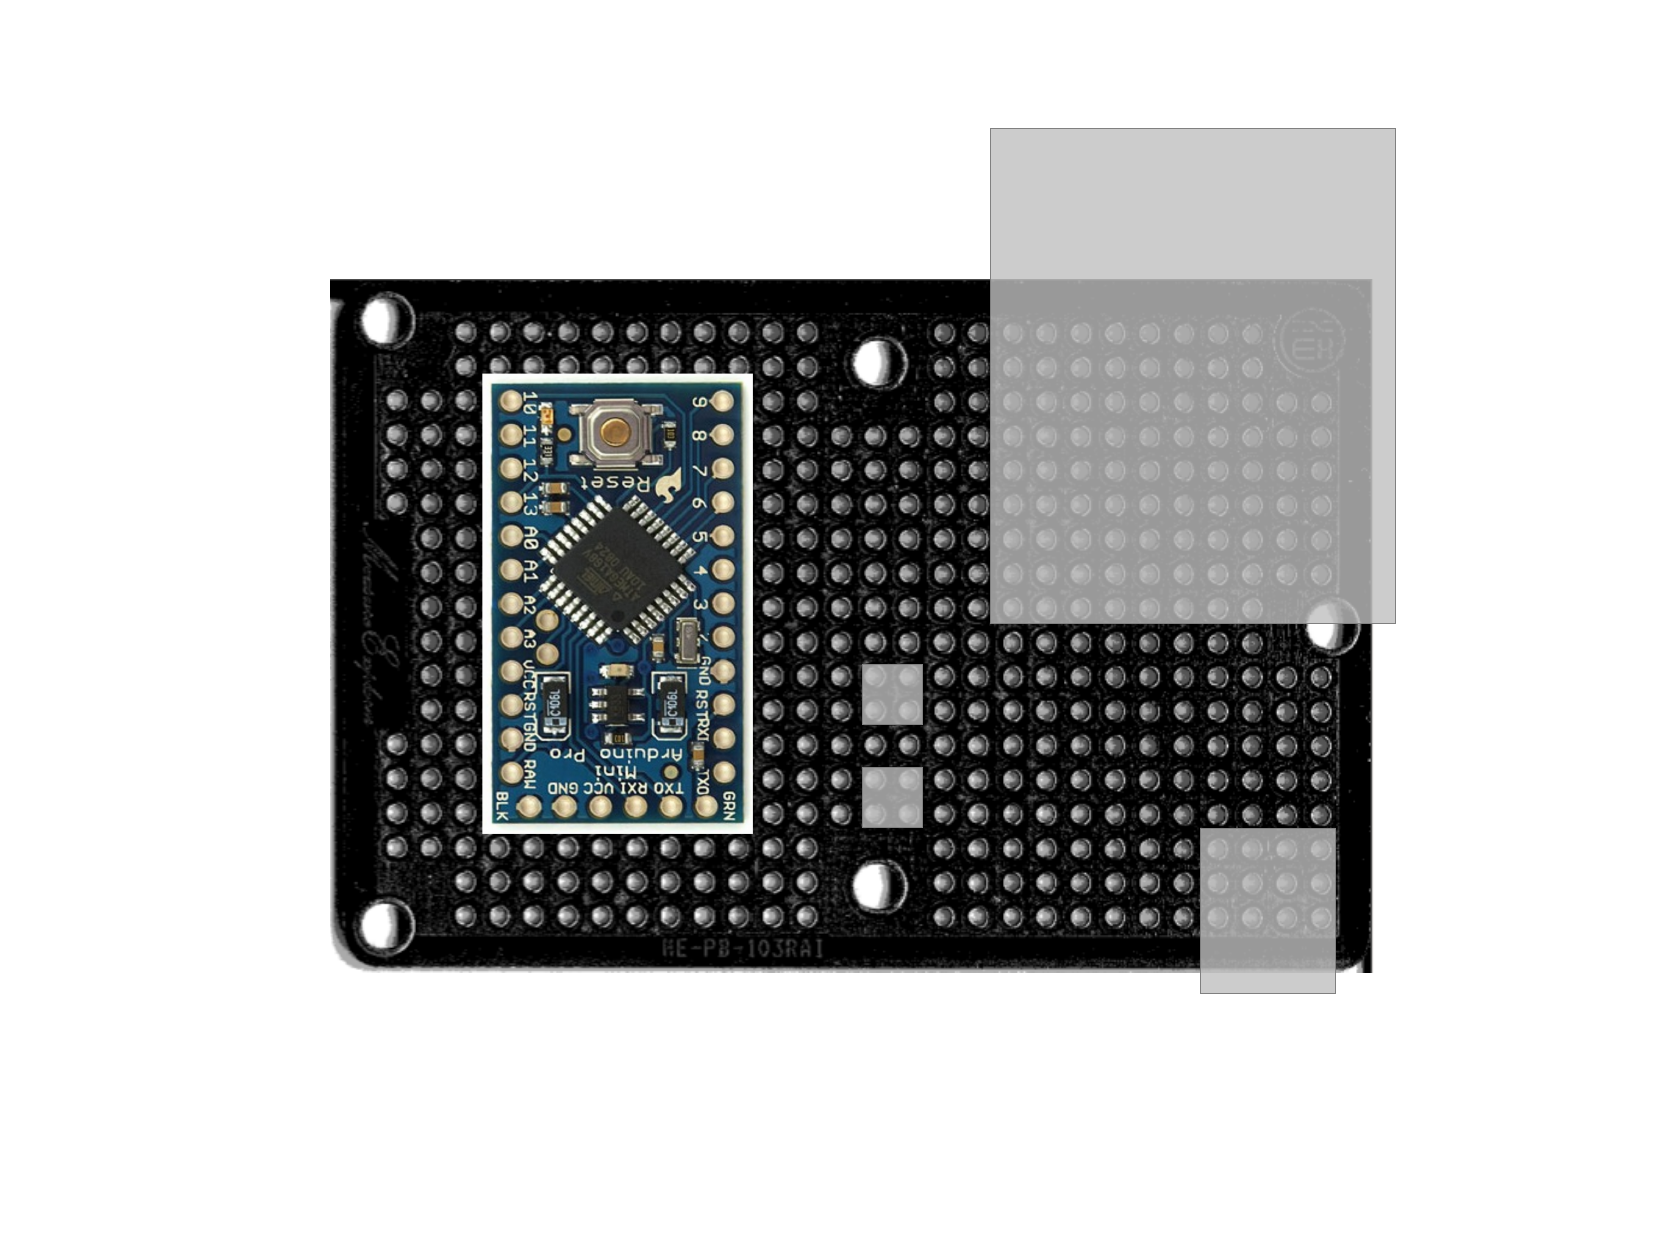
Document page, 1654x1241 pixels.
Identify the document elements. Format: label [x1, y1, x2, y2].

text_box [330, 128, 1396, 994]
picture [482, 373, 753, 834]
